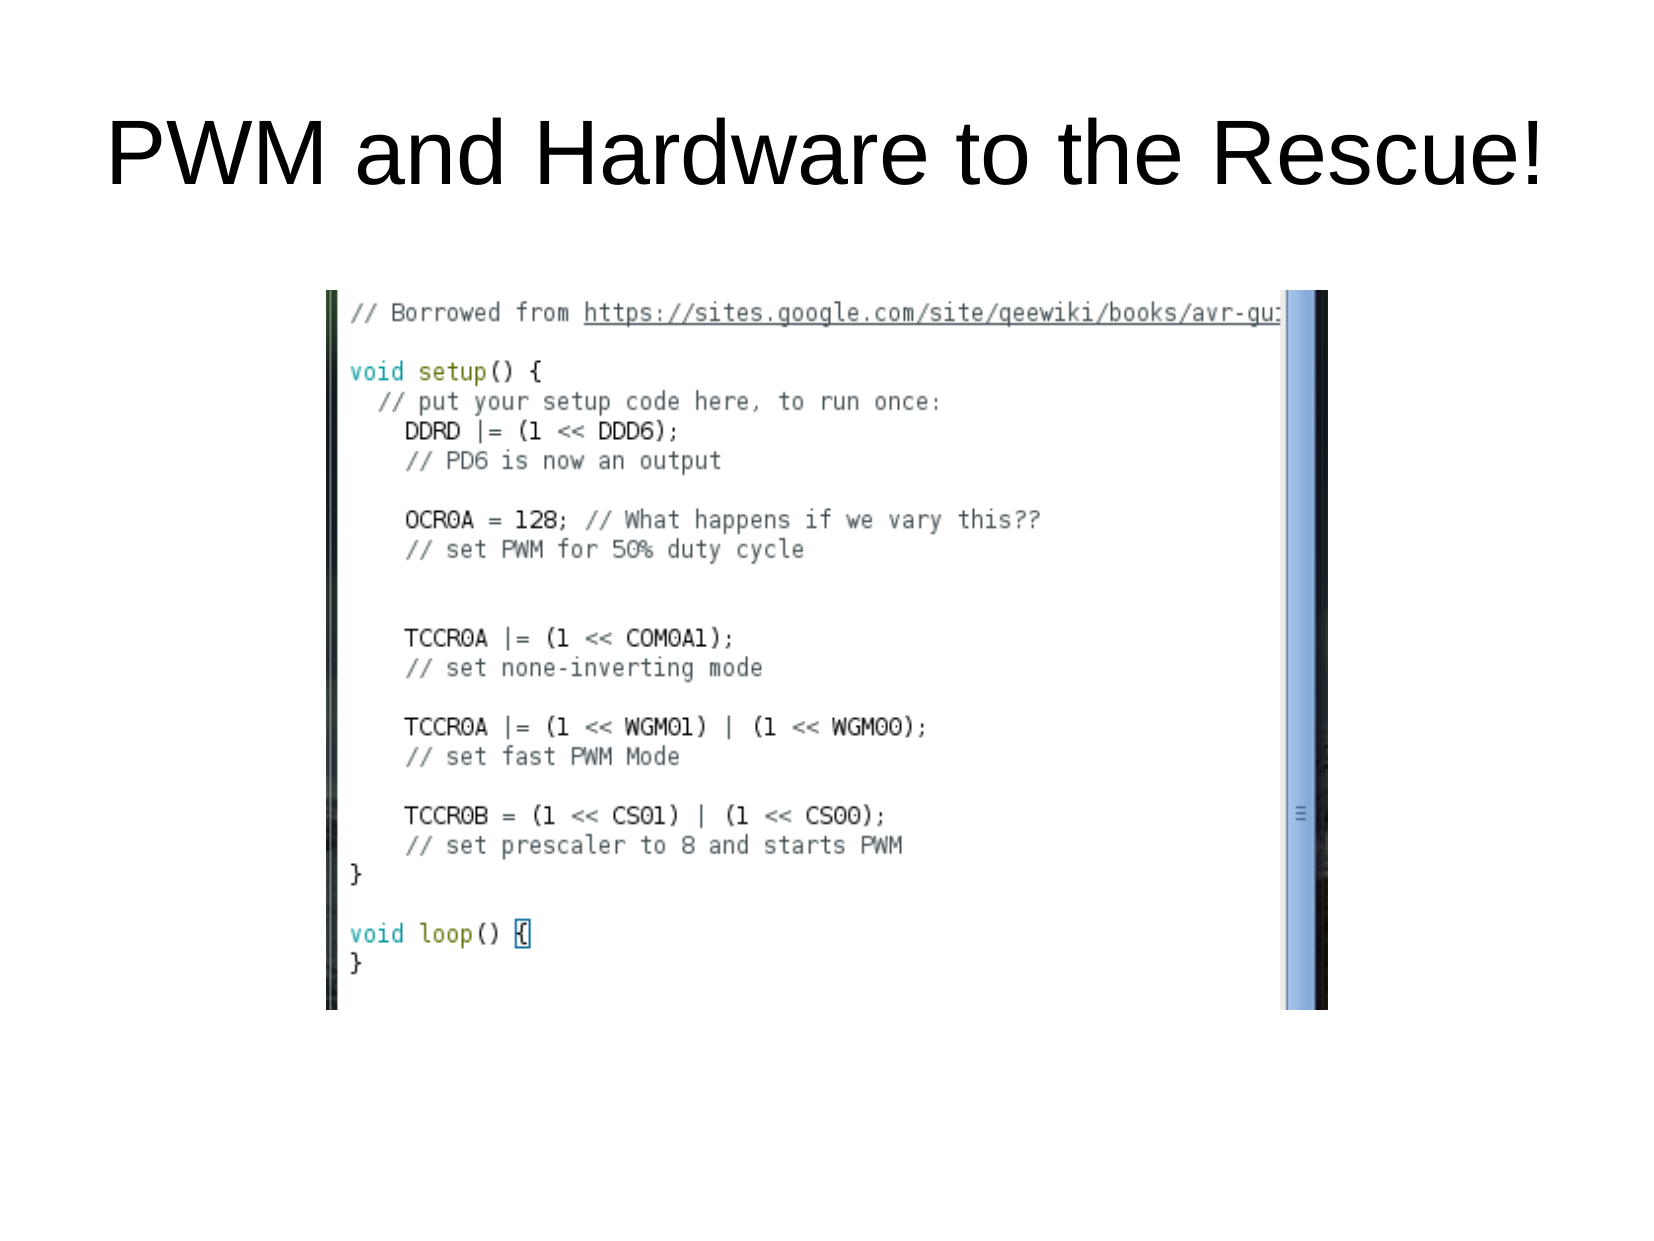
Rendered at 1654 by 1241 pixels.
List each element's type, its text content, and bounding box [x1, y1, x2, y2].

picture [326, 290, 1328, 1010]
title PWM and Hardware to the Rescue! [82, 49, 1571, 257]
